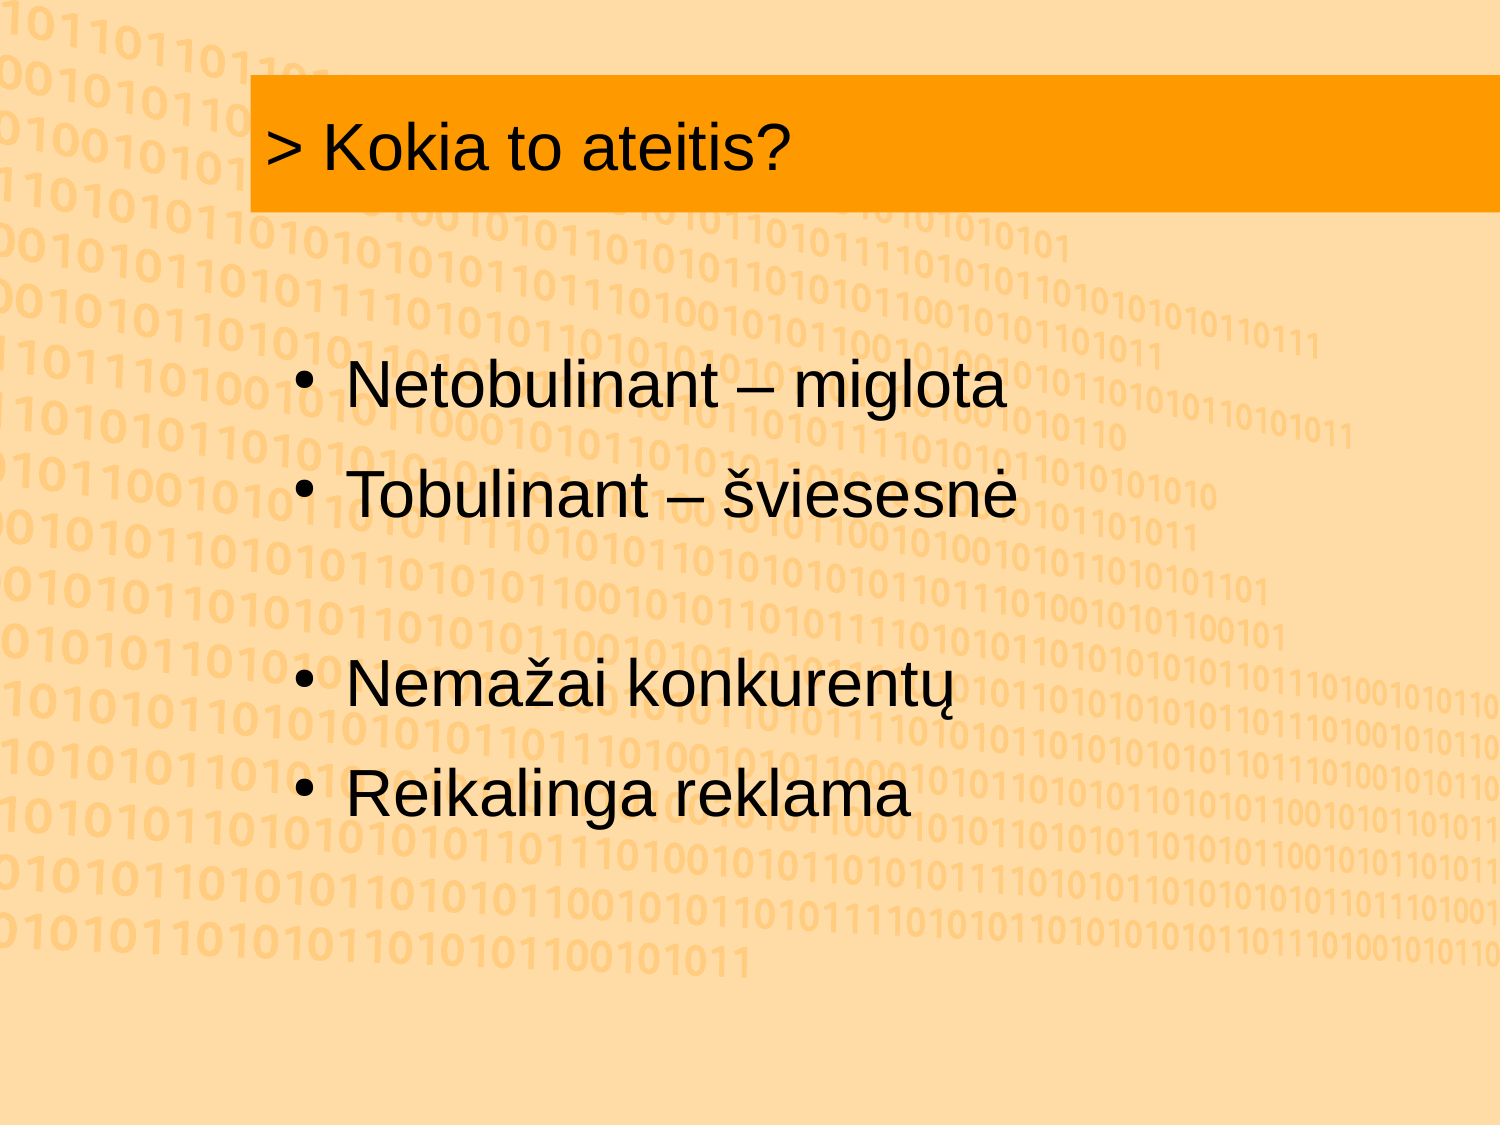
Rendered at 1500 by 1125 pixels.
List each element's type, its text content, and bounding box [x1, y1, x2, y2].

list Netobulinant – miglota Tobulinant – šviesesnė Nemažai konkurentų Reikalinga reklama [259, 333, 1382, 1049]
title > Kokia to ateitis? [250, 75, 1500, 213]
